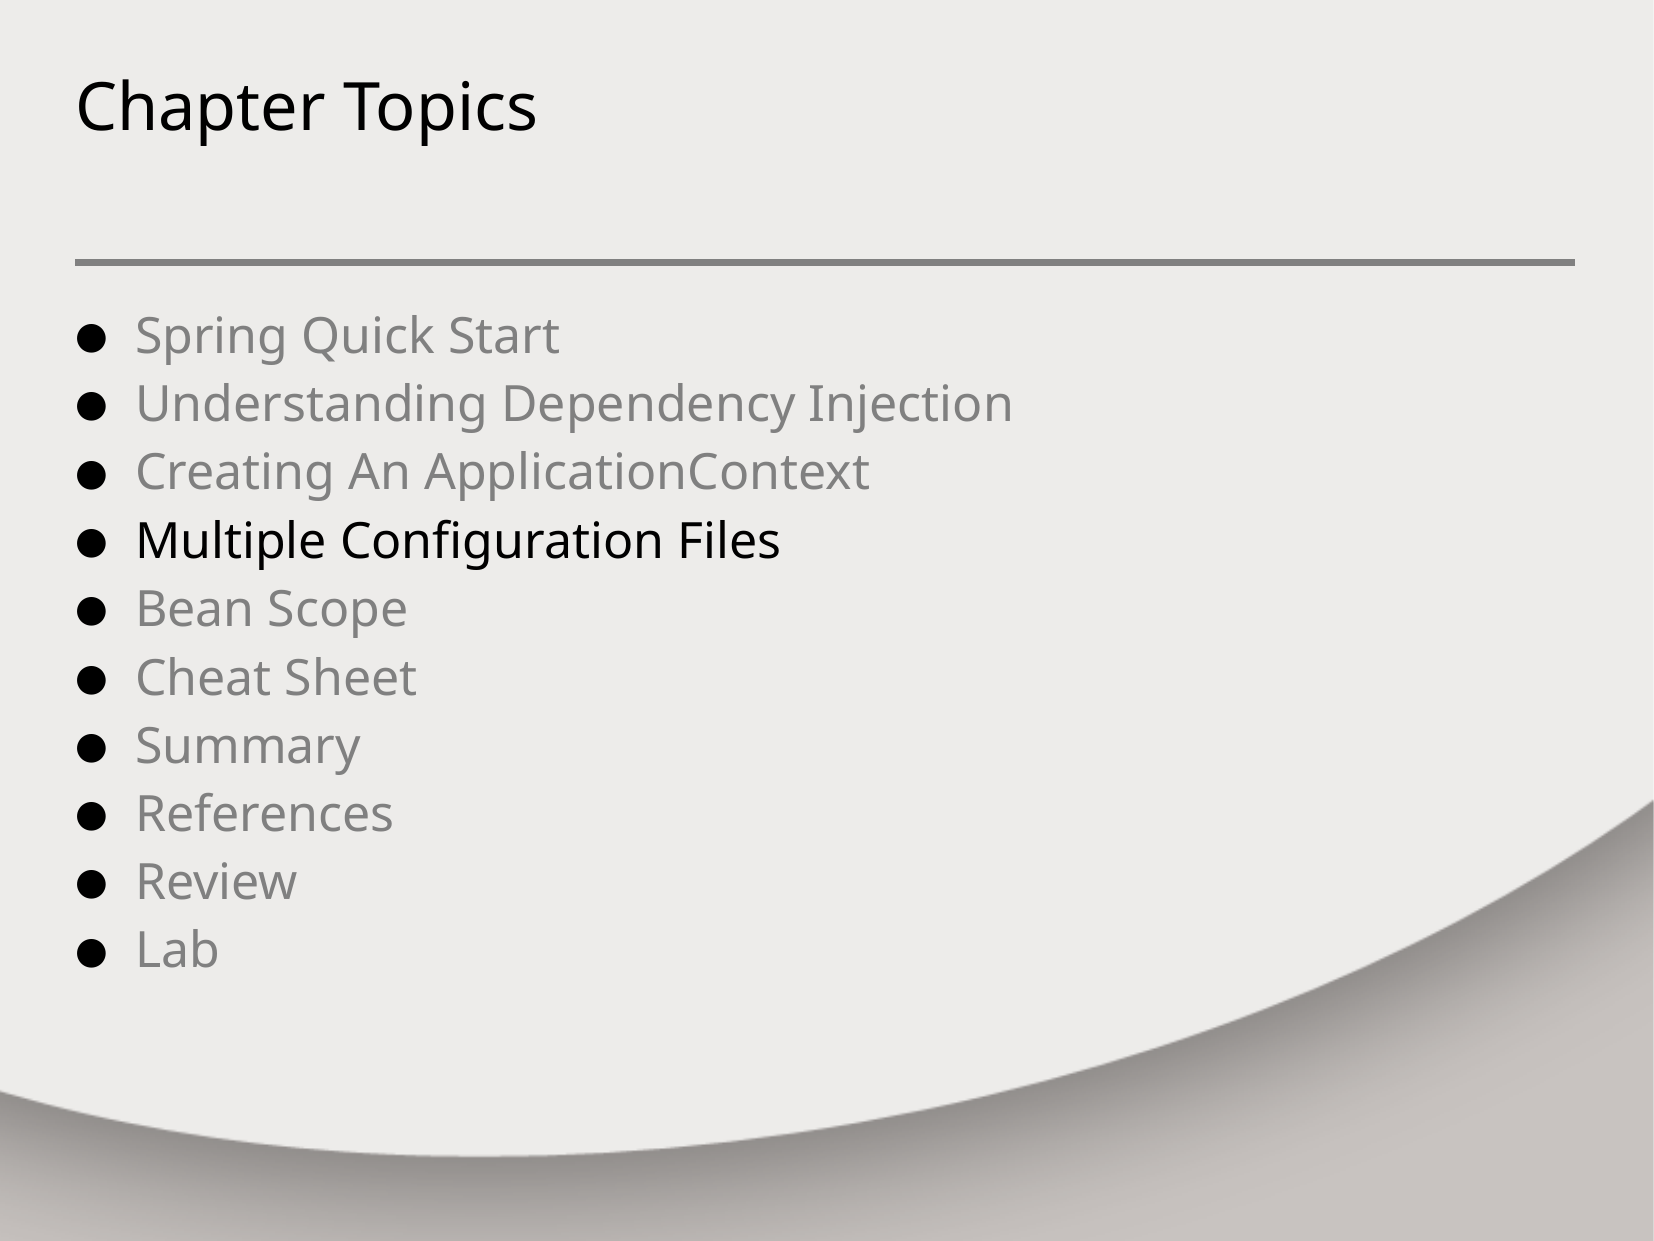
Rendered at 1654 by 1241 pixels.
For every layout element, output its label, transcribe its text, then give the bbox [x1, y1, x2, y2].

picture [0, 0, 1654, 1241]
title Chapter Topics [75, 75, 1576, 226]
list Spring Quick Start Understanding Dependency Injection Creating An ApplicationContext Multiple Configuration Files Bean Scope Cheat Sheet Summary References Review Lab [75, 300, 1576, 1163]
